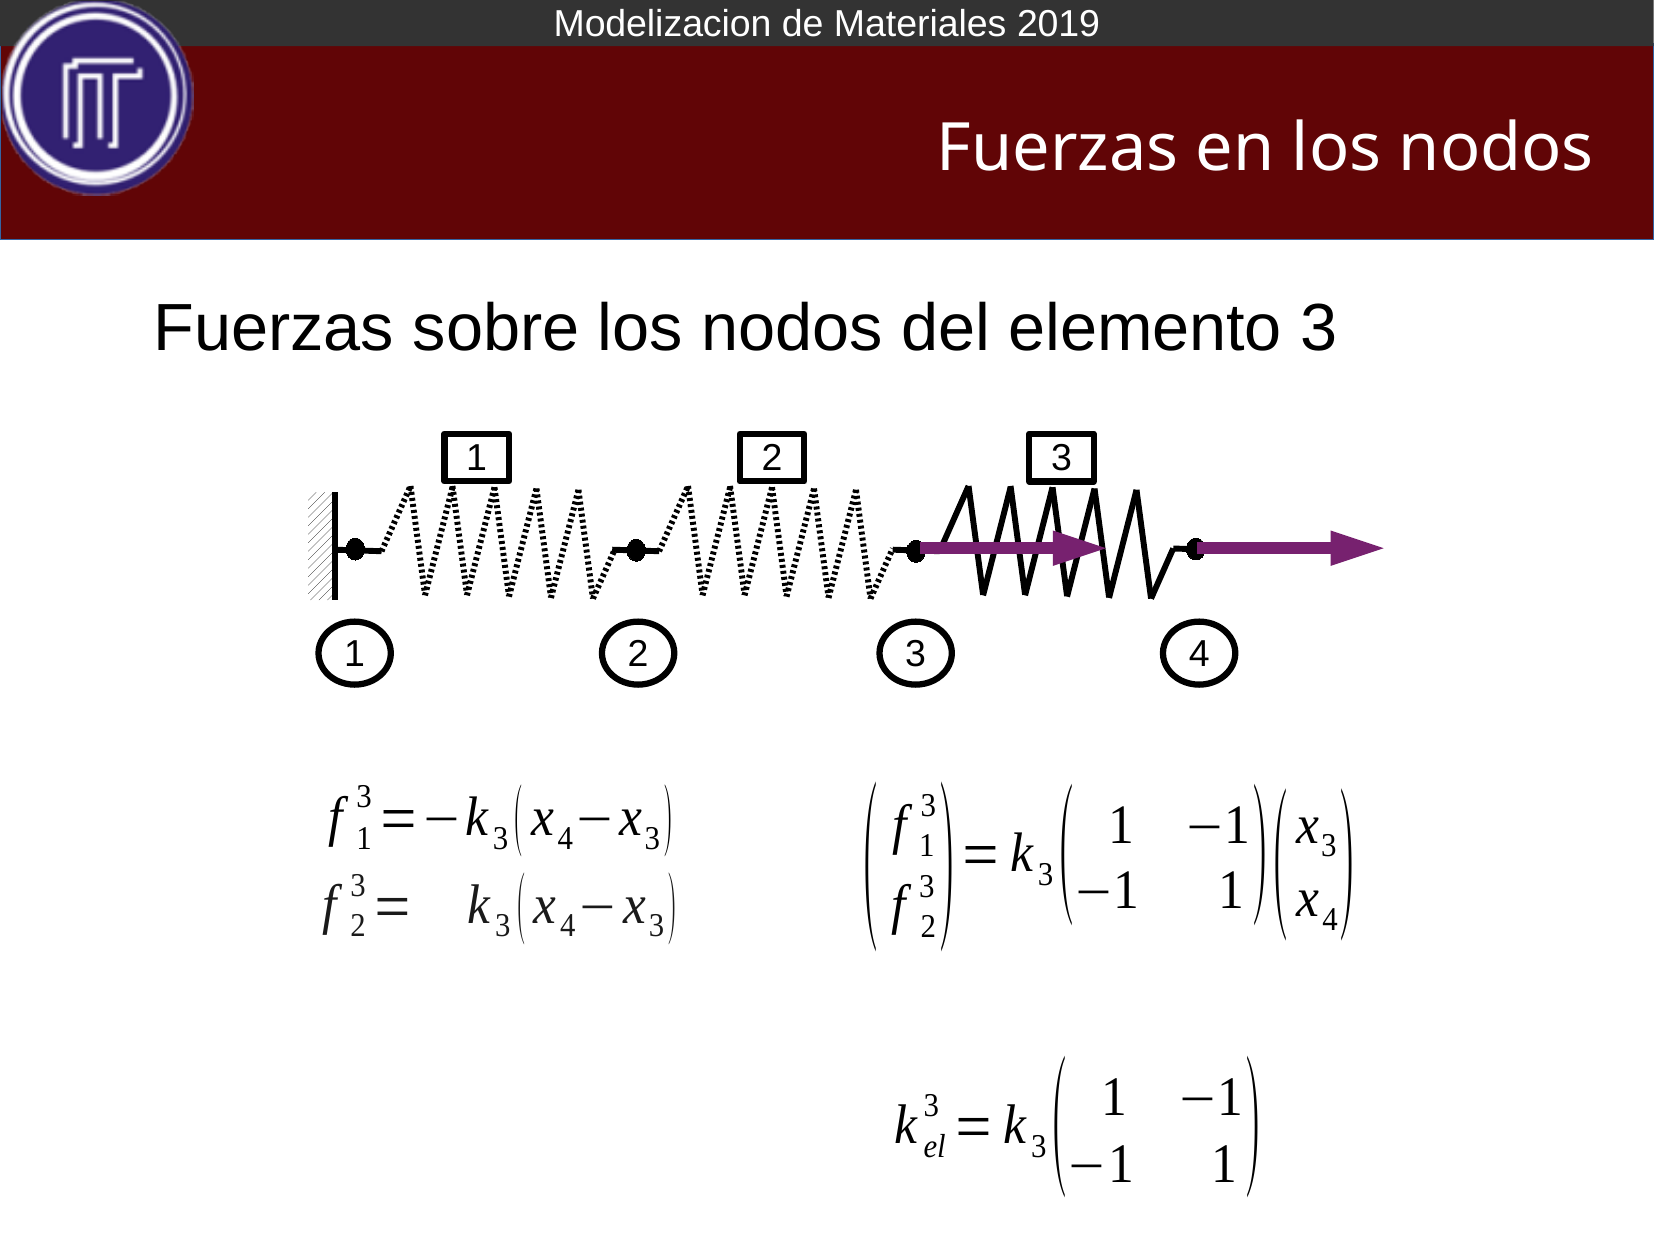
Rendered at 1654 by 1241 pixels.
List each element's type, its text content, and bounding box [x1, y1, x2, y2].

text_box [626, 539, 646, 562]
text_box 4 [1162, 621, 1236, 685]
text_box [1186, 538, 1204, 560]
picture [0, 0, 194, 196]
text_box 1 [318, 621, 391, 685]
text_box 3 [879, 621, 952, 685]
chart [855, 777, 1363, 954]
text_box 1 [444, 433, 509, 482]
chart [312, 777, 680, 860]
text_box 2 [739, 433, 805, 482]
text_box 2 [601, 621, 675, 685]
text_box 3 [1029, 433, 1094, 482]
text_box [906, 540, 925, 563]
title Fuerzas en los nodos [41, 70, 1654, 218]
text_box [346, 538, 365, 561]
chart [306, 866, 683, 949]
text_box [308, 492, 335, 601]
list Fuerzas sobre los nodos del elemento 3 [82, 290, 1571, 404]
chart [887, 1054, 1269, 1202]
